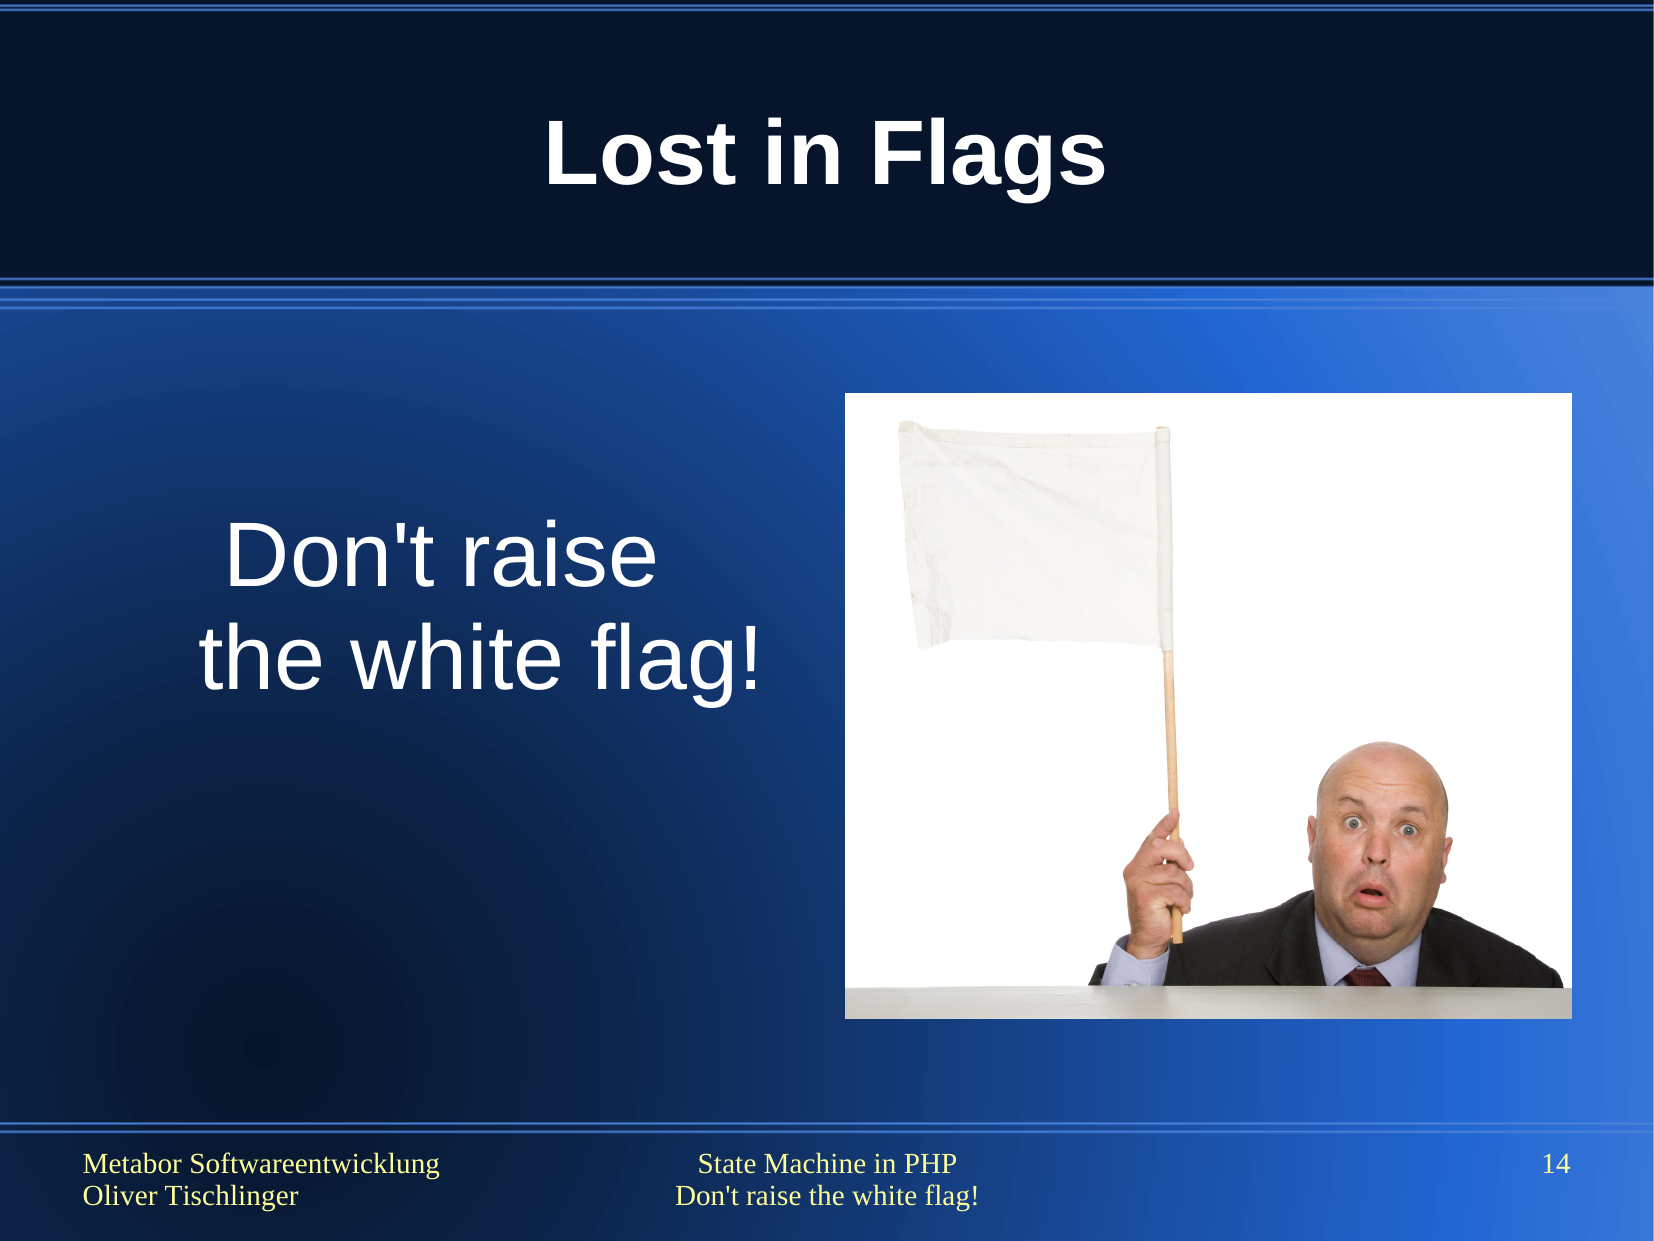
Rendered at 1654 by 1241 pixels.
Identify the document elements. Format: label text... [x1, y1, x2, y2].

title Lost in Flags [82, 49, 1571, 257]
list Don't raise the white flag! [82, 503, 809, 737]
picture [0, 0, 1654, 1241]
